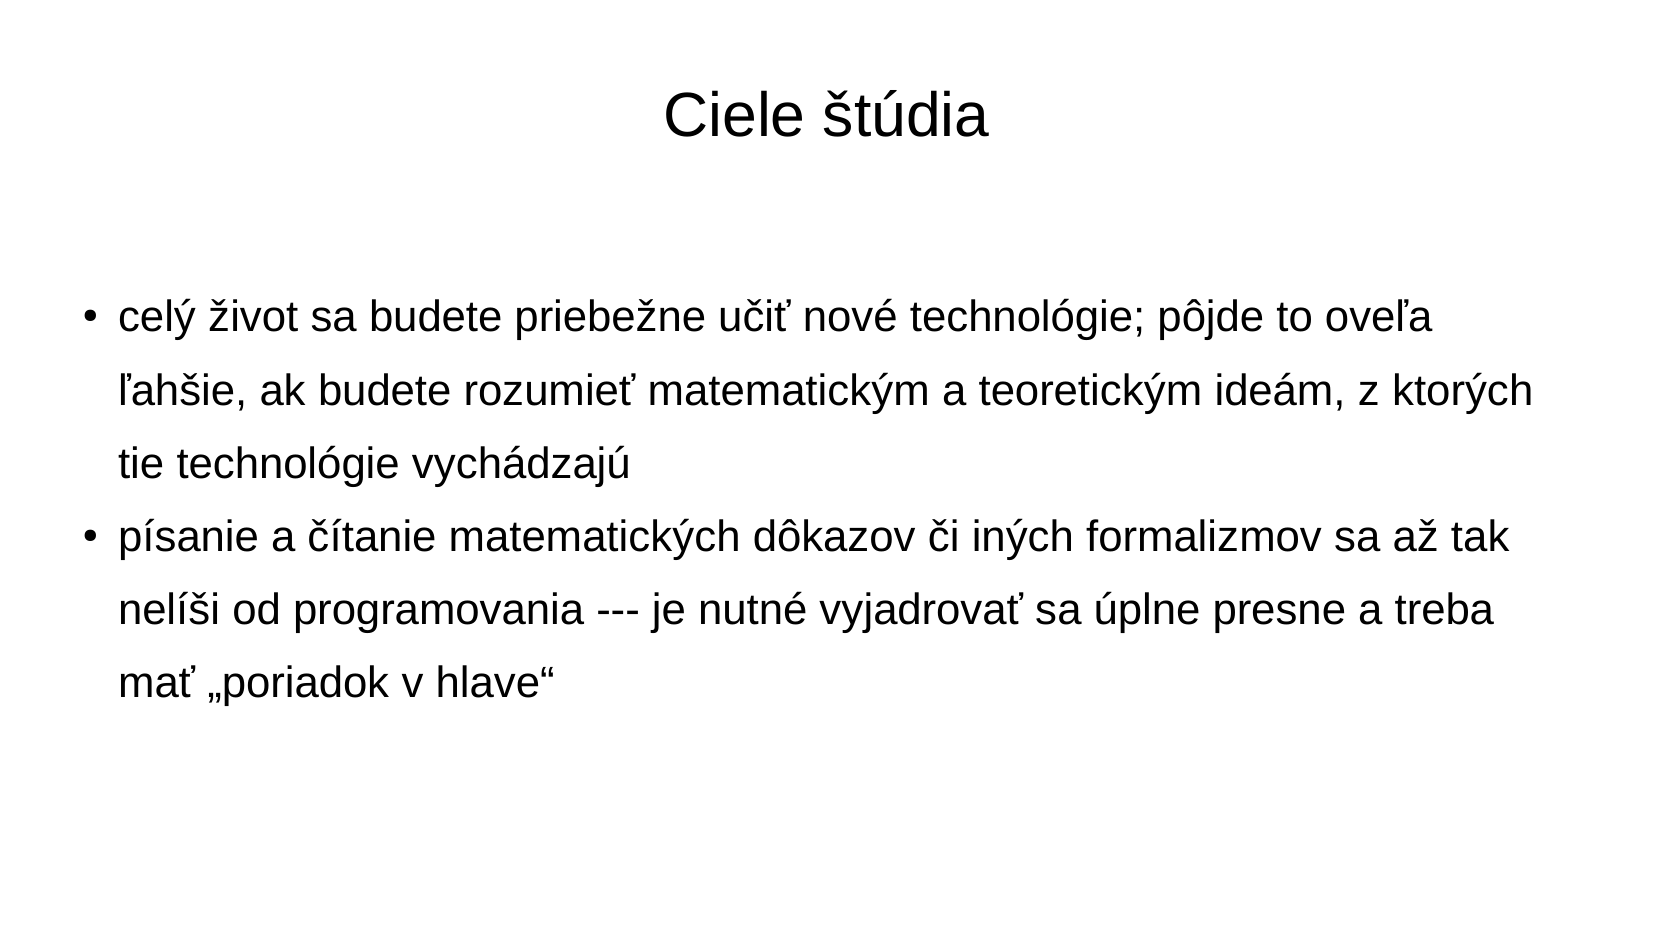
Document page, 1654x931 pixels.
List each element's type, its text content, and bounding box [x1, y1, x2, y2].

title Ciele štúdia [82, 37, 1571, 193]
subtitle celý život sa budete priebežne učiť nové technológie; pôjde to oveľa ľahšie, ak budete rozumieť matematickým a teoretickým ideám, z ktorých tie technológie vychádzajú písanie a čítanie matematických dôkazov či iných formalizmov sa až tak nelíši od programovania --- je nutné vyjadrovať sa úplne presne a treba mať „poriadok v hlave“ [82, 217, 1571, 758]
